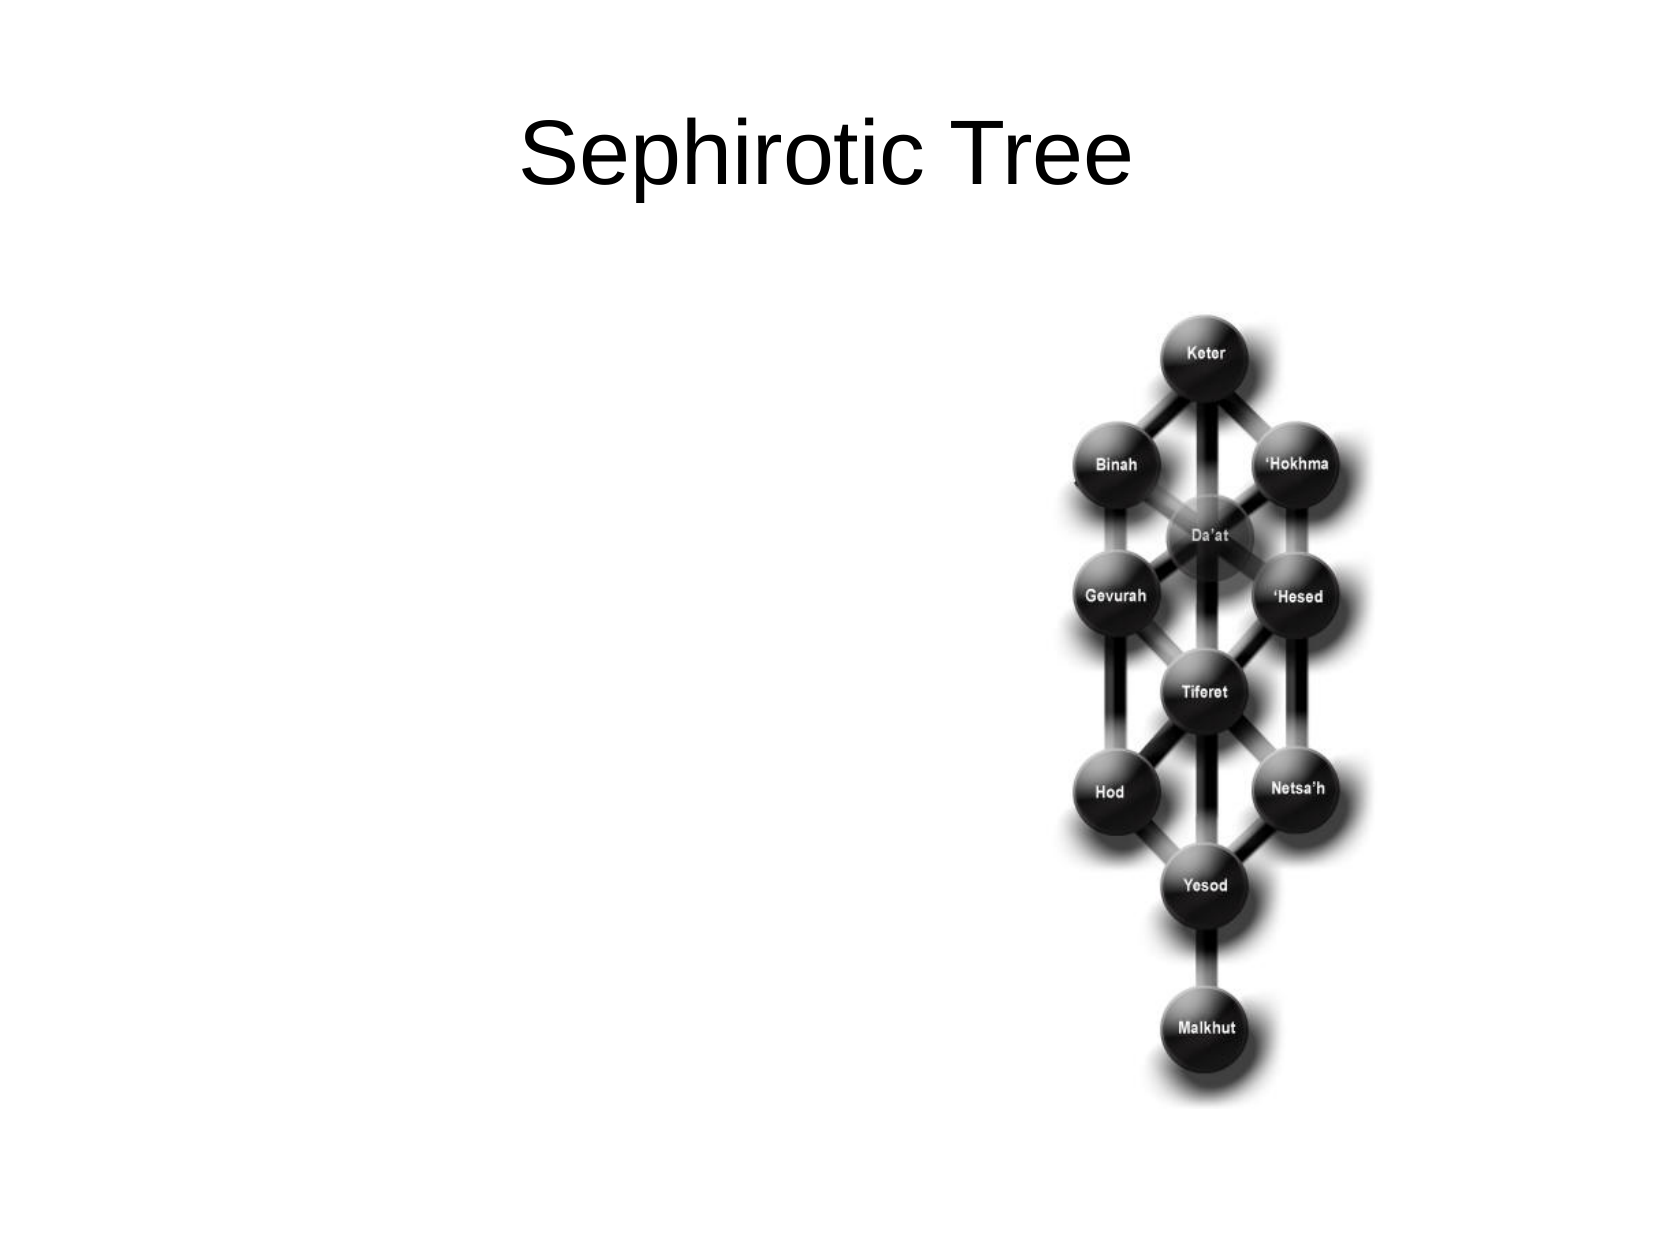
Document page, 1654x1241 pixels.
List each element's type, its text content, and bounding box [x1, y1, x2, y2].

picture [1003, 290, 1413, 1109]
title Sephirotic Tree [82, 49, 1571, 257]
